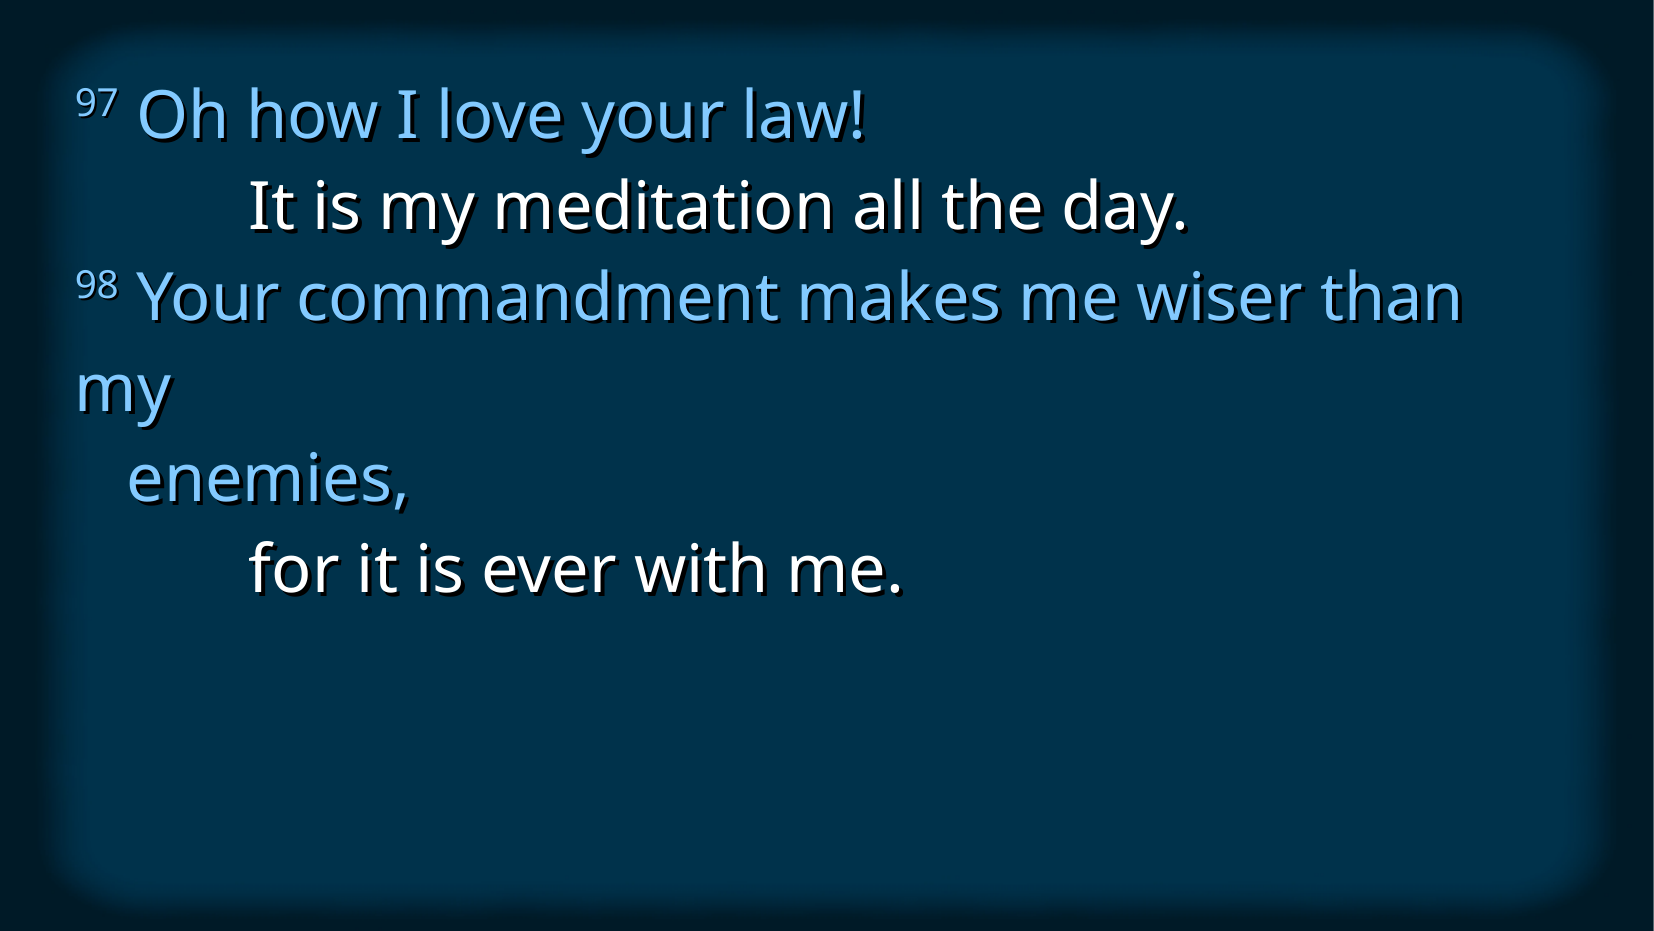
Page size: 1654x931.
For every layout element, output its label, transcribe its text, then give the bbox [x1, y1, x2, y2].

picture [0, 0, 1654, 931]
text_box 97 Oh how I love your law! It is my meditation all the day. 98 Your commandment makes me wiser than my enemies, for it is ever with me. [60, 60, 1591, 519]
